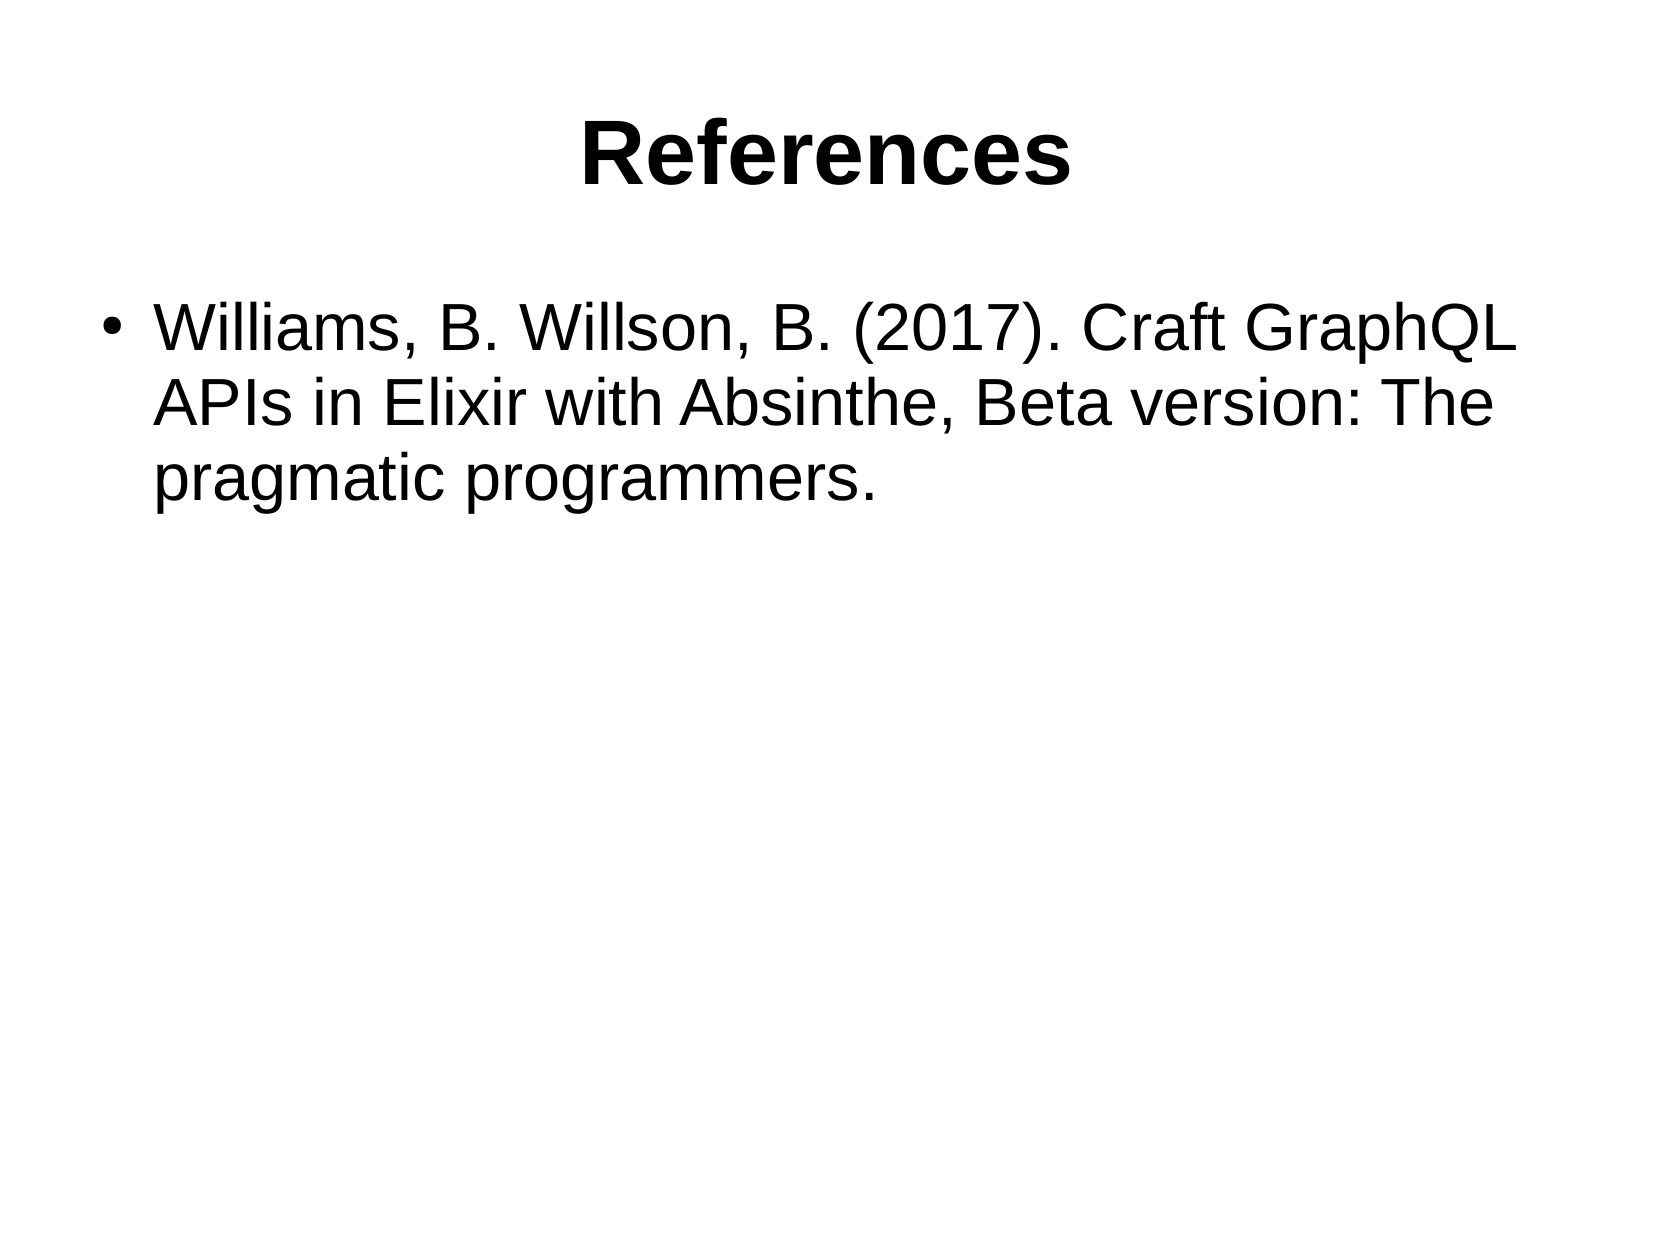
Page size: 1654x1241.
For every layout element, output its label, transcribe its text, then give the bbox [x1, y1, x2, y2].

title References [82, 49, 1571, 257]
list Williams, B. Willson, B. (2017). Craft GraphQL APIs in Elixir with Absinthe, Beta version: The pragmatic programmers. [82, 290, 1571, 1010]
